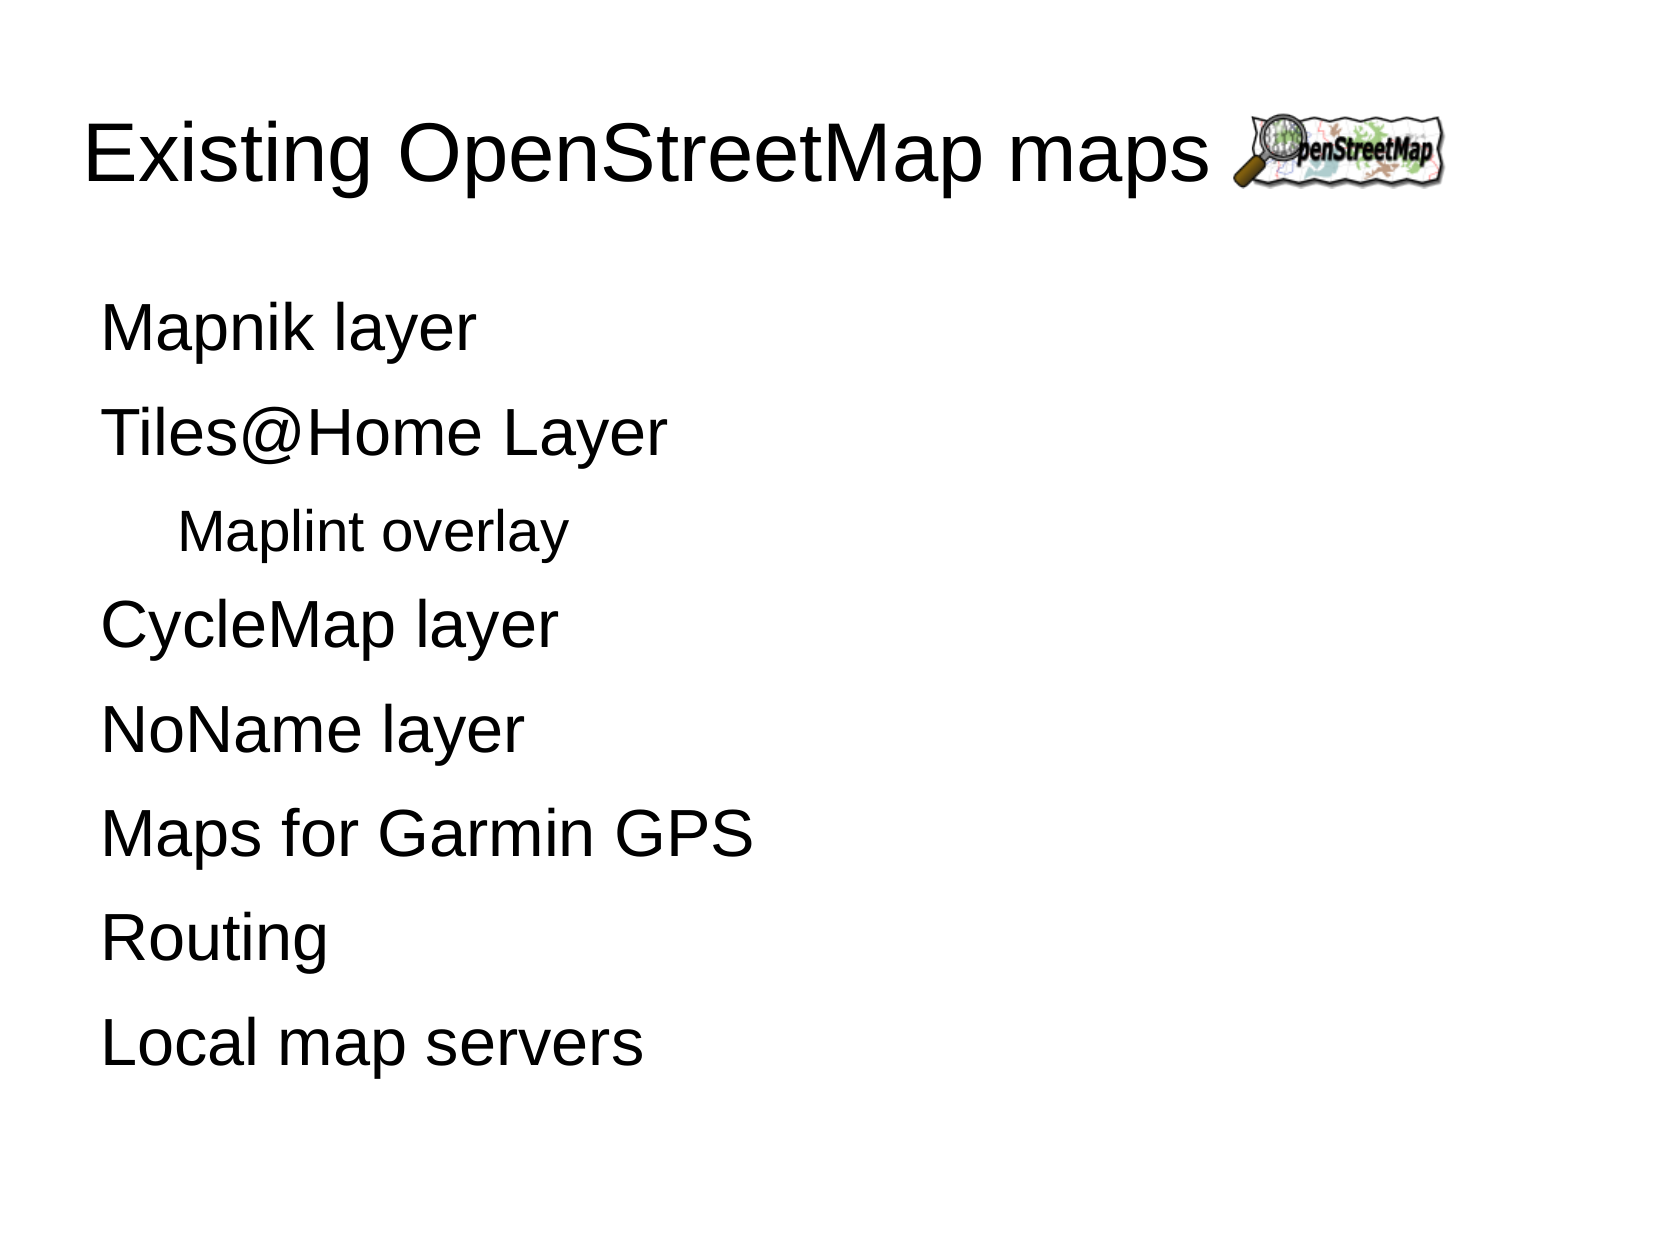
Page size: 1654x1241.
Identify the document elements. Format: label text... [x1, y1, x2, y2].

title Existing OpenStreetMap maps [82, 56, 1571, 250]
list Mapnik layer Tiles@Home Layer Maplint overlay CycleMap layer NoName layer Maps for Garmin GPS Routing Local map servers [82, 290, 1571, 1094]
